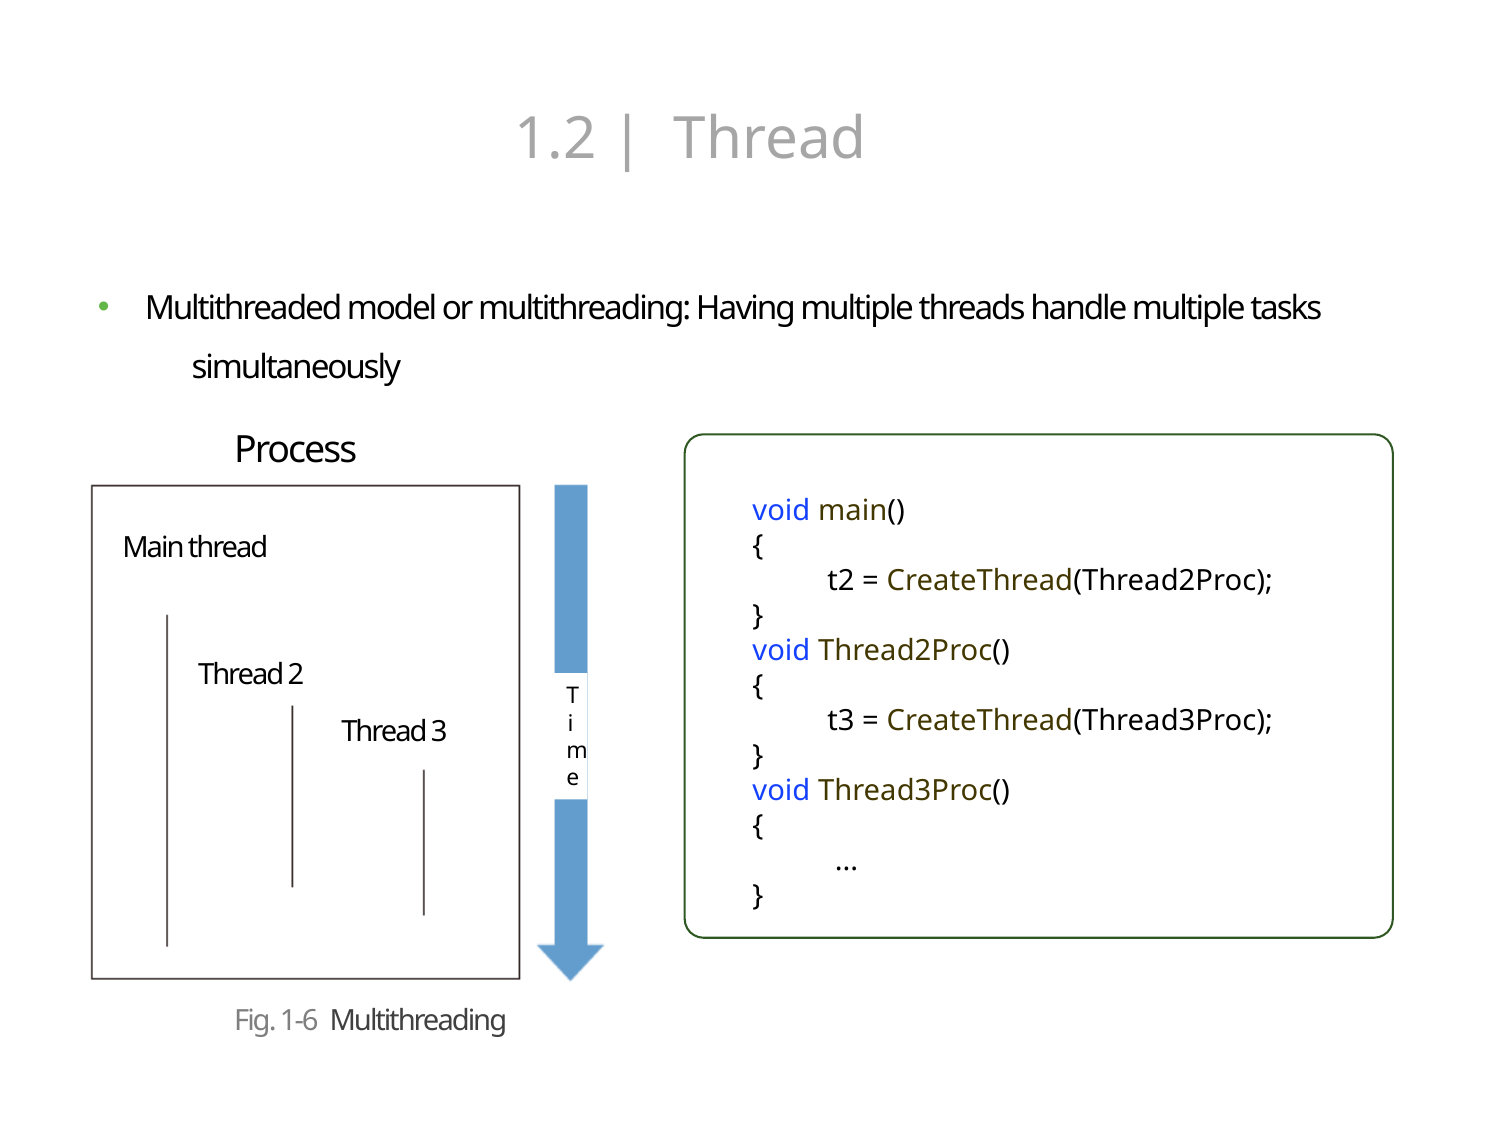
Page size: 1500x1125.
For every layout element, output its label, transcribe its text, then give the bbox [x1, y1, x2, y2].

text_box Multithreaded model or multithreading: Having multiple threads handle multiple tasks simultaneously [82, 258, 1424, 389]
text_box Time [551, 673, 588, 800]
text_box Main thread [107, 521, 355, 572]
text_box Fig. 1-6 Multithreading [219, 994, 513, 1045]
text_box Process [219, 417, 395, 478]
text_box Thread 3 [326, 704, 498, 756]
picture [82, 421, 616, 994]
text_box Thread 2 [183, 647, 355, 699]
text_box void main() { t2 = CreateThread(Thread2Proc); } void Thread2Proc() { t3 = CreateThread(Thread3Proc); } void Thread3Proc() { ... } [738, 484, 1340, 919]
text_box 1.2 | Thread [165, 92, 1216, 178]
